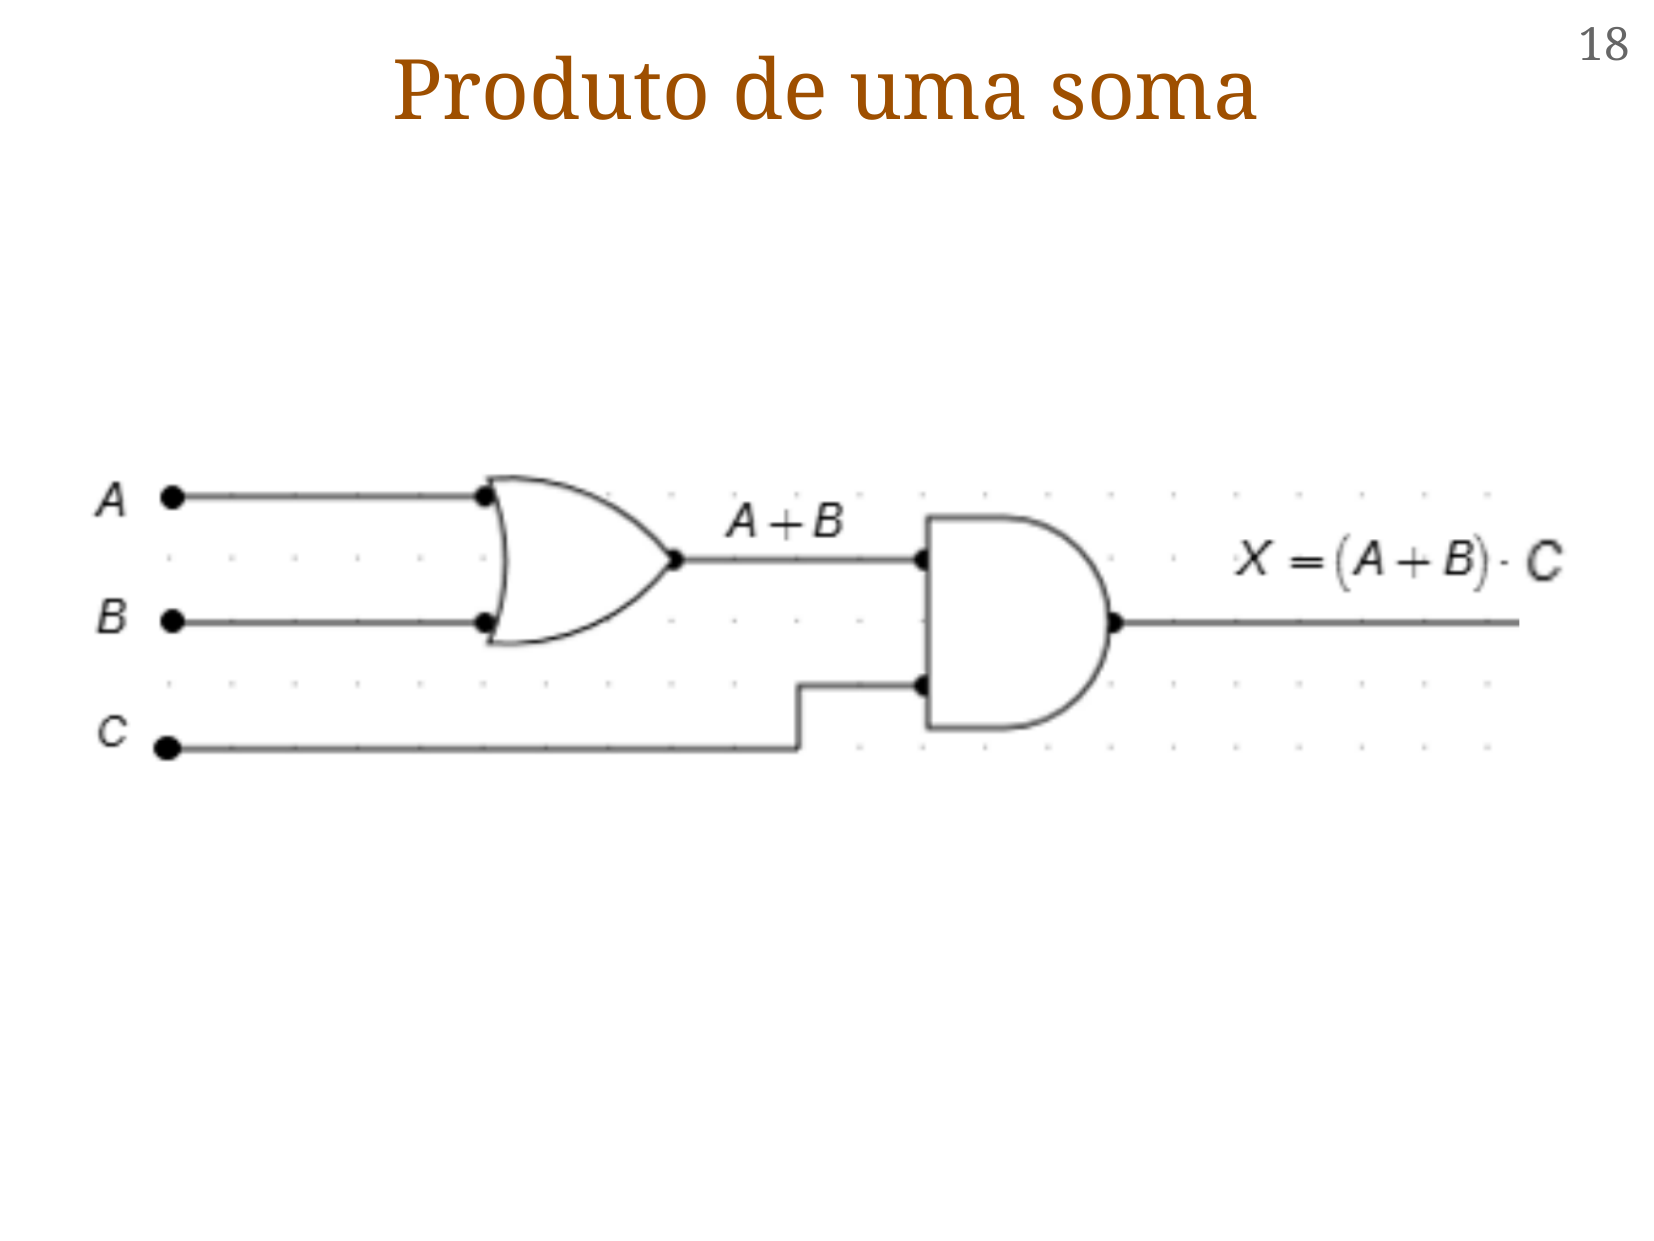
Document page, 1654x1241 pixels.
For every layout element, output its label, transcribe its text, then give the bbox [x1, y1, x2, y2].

title Produto de uma soma [59, 29, 1595, 148]
picture [88, 468, 1593, 768]
